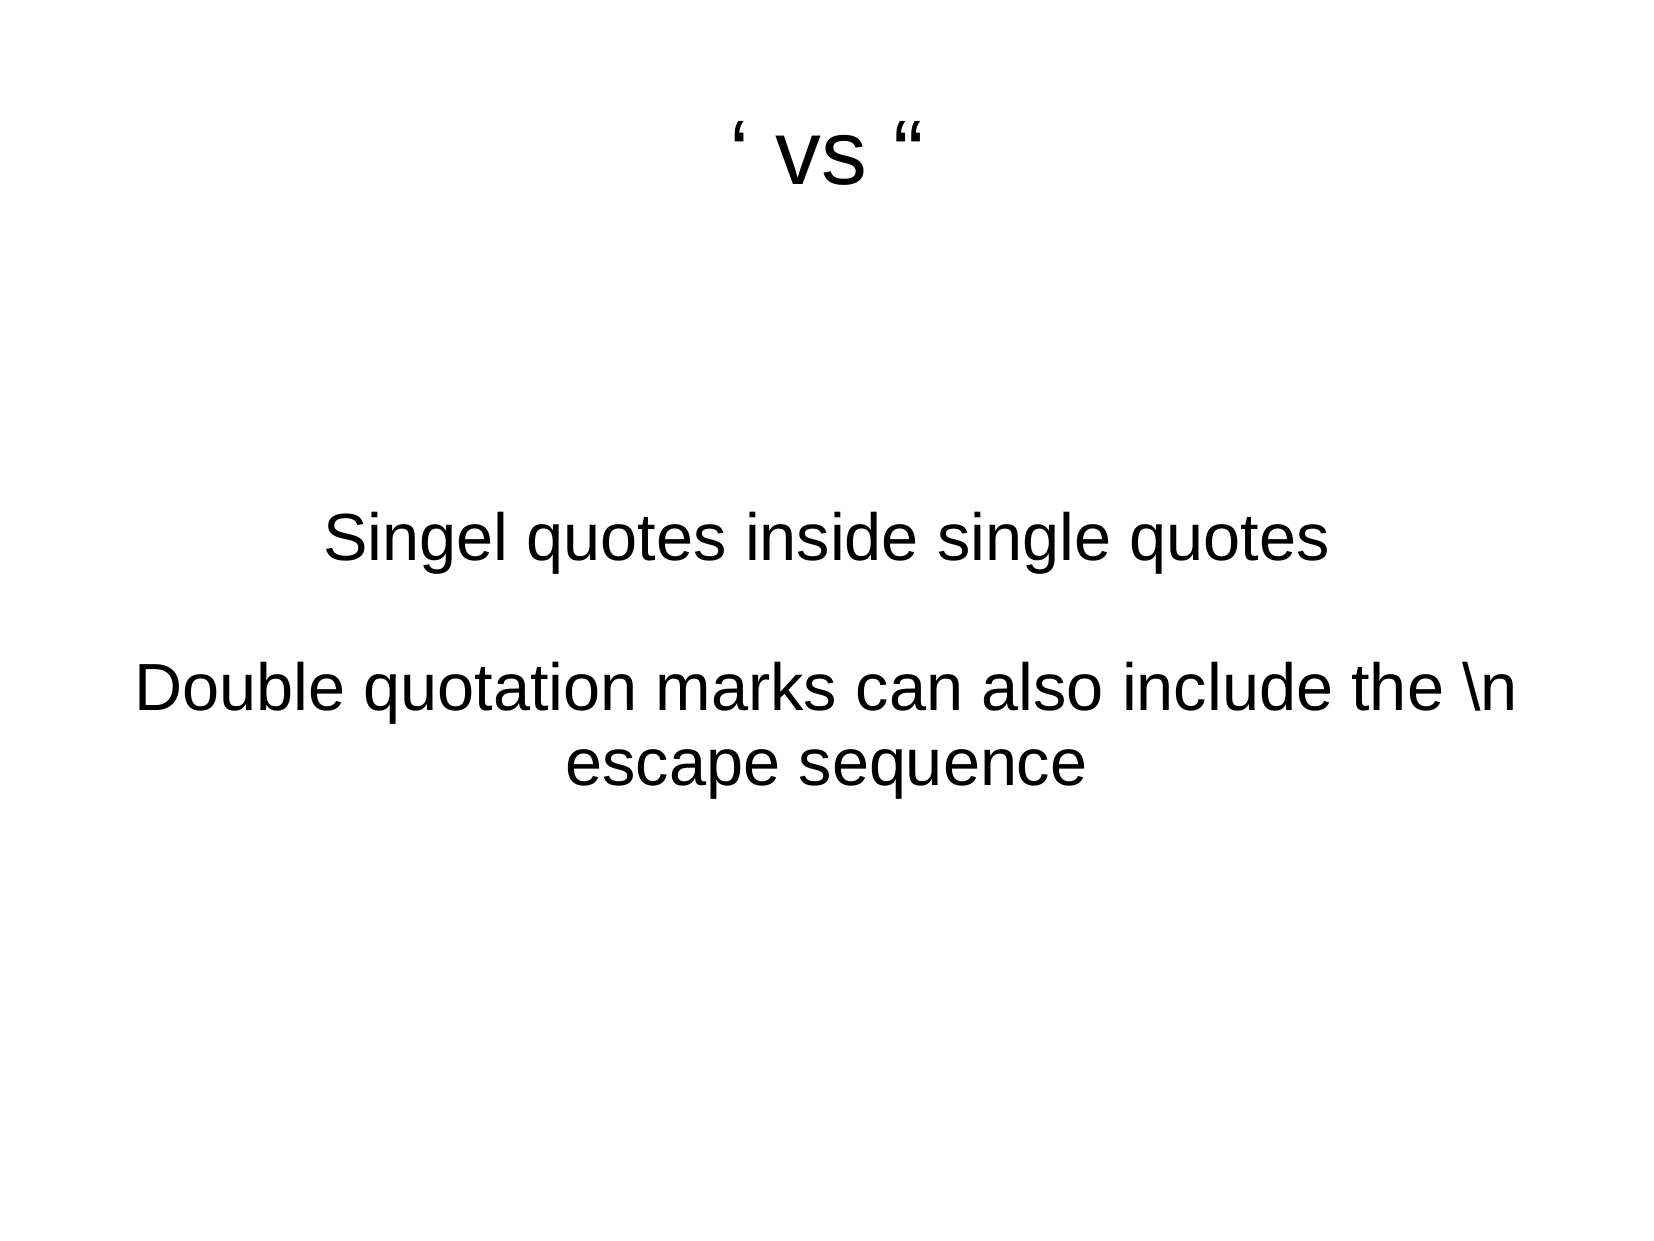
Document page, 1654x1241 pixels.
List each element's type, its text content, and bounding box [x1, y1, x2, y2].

subtitle Singel quotes inside single quotes Double quotation marks can also include the \n escape sequence [82, 290, 1571, 1010]
title ‘ vs “ [82, 49, 1571, 257]
